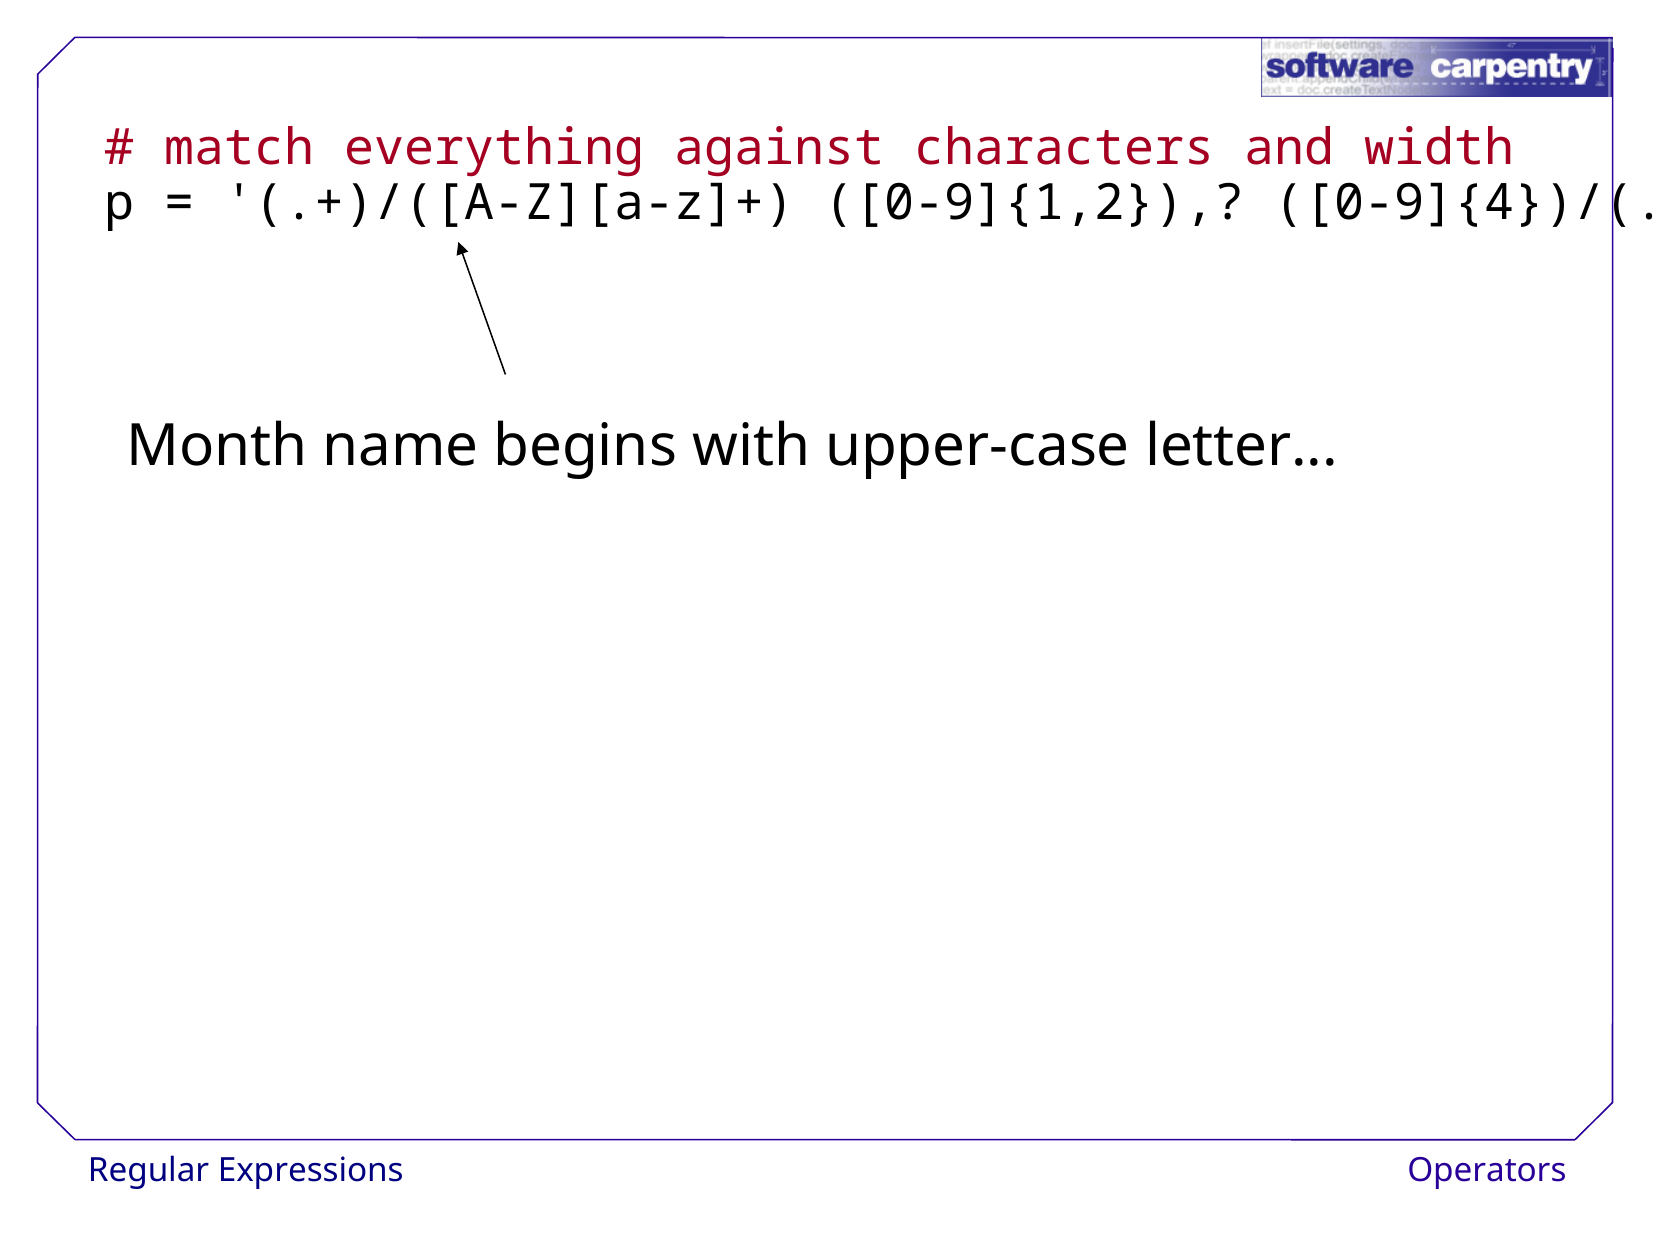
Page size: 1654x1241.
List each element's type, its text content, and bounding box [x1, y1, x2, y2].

text_box Month name begins with upper-case letter... [111, 364, 1353, 486]
picture [1261, 39, 1613, 97]
text_box # match everything against characters and width p = '(.+)/([A-Z][a-z]+) ([0-9]{1,2}),? ([0-9]{4})/(.+)' [89, 112, 1512, 1074]
